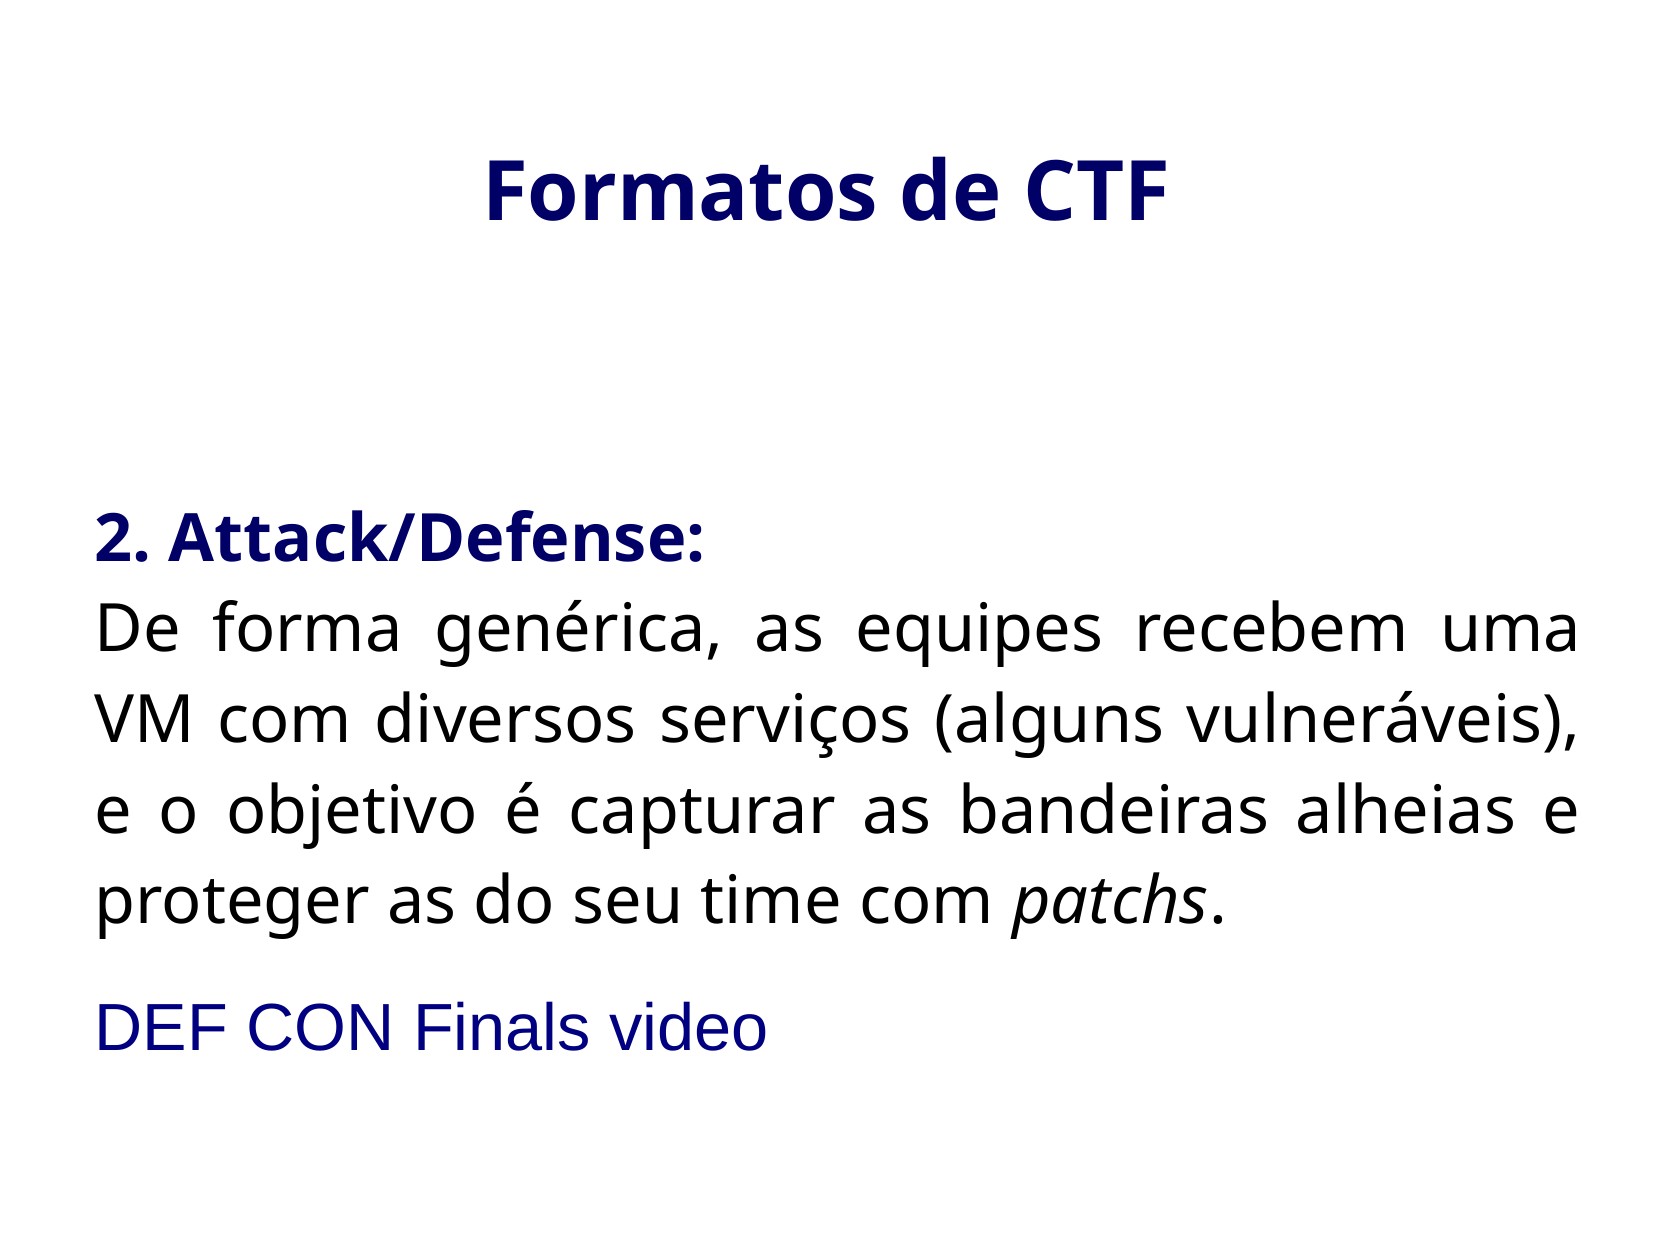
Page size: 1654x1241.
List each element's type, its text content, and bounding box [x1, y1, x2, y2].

subtitle 2. Attack/Defense: De forma genérica, as equipes recebem uma VM com diversos serviços (alguns vulneráveis), e o objetivo é capturar as bandeiras alheias e proteger as do seu time com patchs. DEF CON Finals video [94, 313, 1583, 1241]
title Formatos de CTF [82, 84, 1571, 292]
